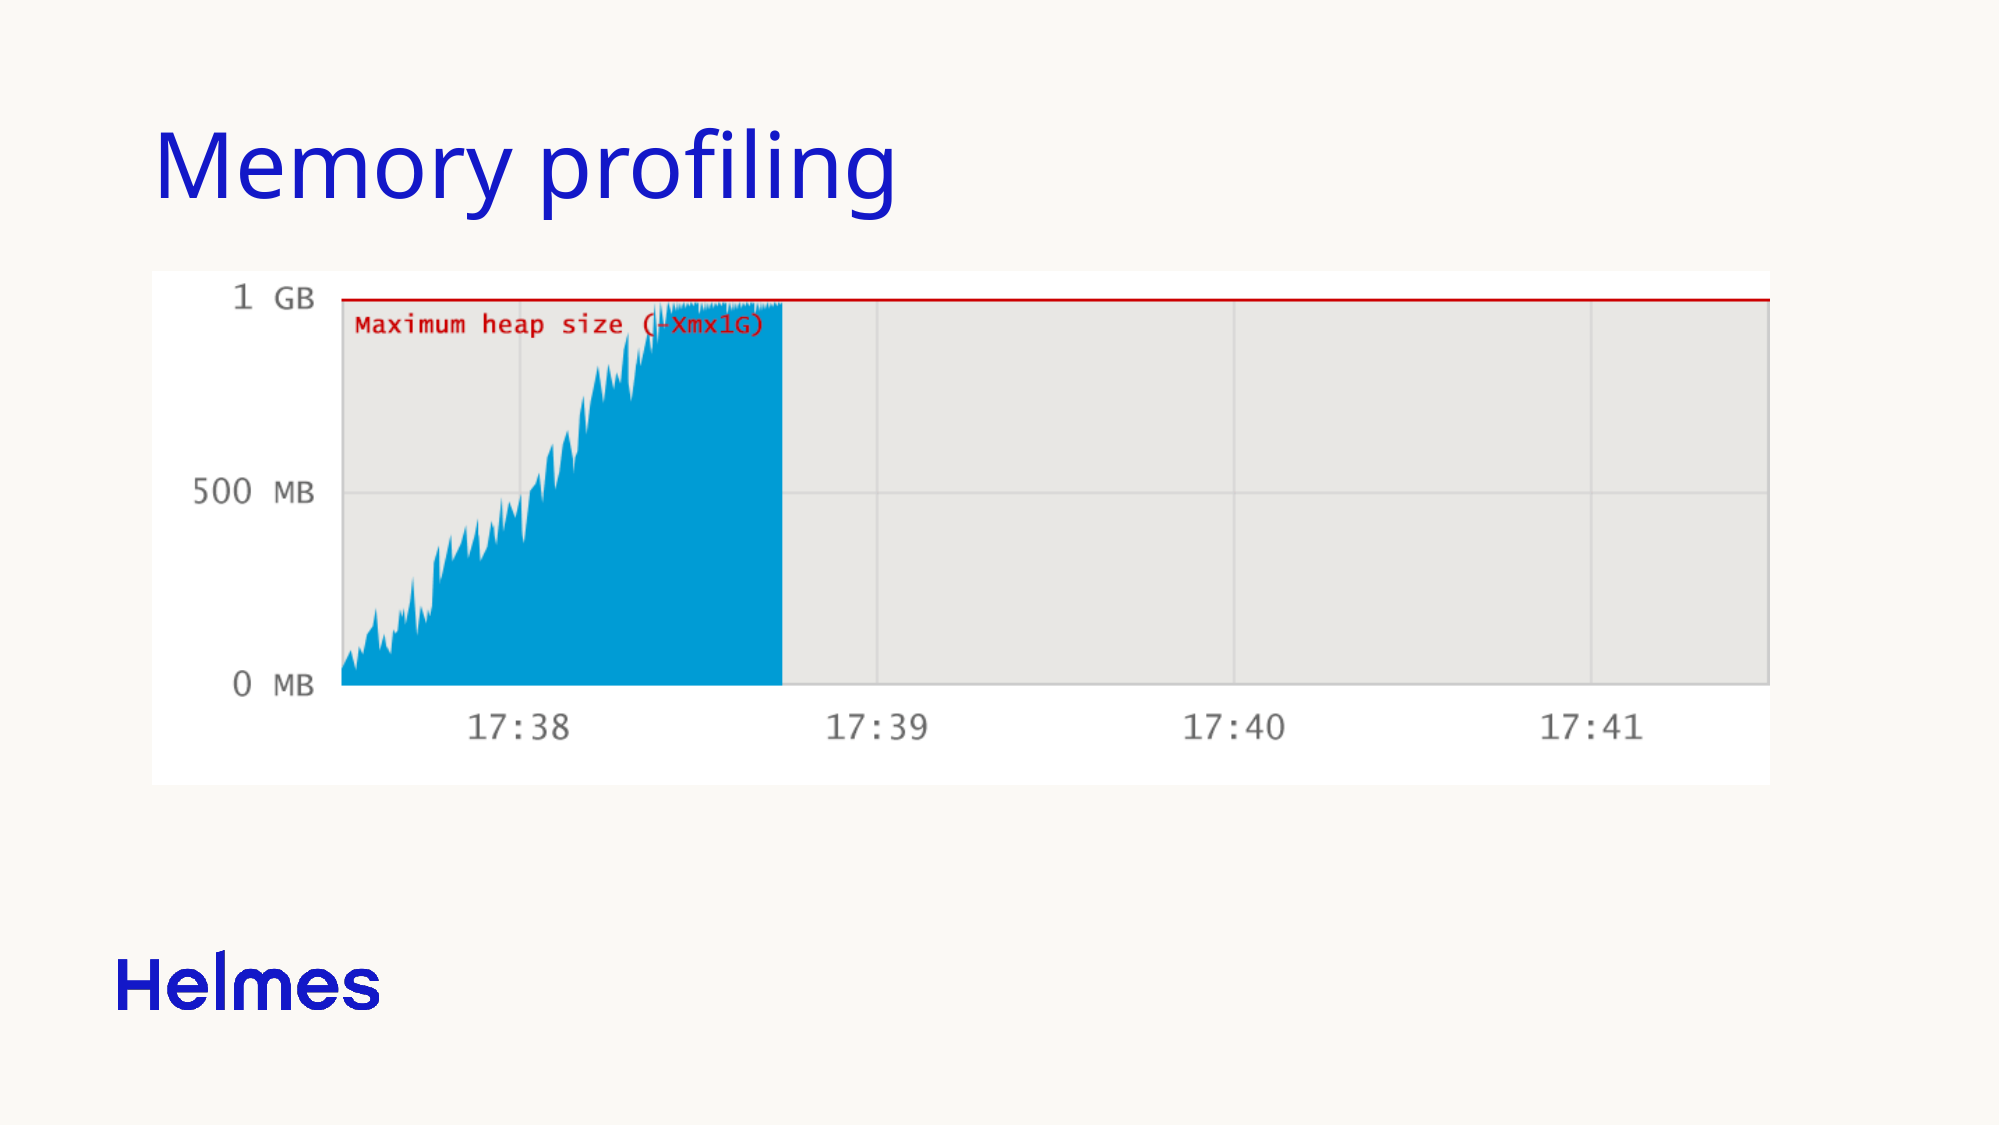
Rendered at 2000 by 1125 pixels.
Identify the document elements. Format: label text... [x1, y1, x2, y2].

text_box Memory profiling [137, 59, 1862, 277]
picture [118, 950, 379, 1010]
picture [152, 271, 1770, 785]
